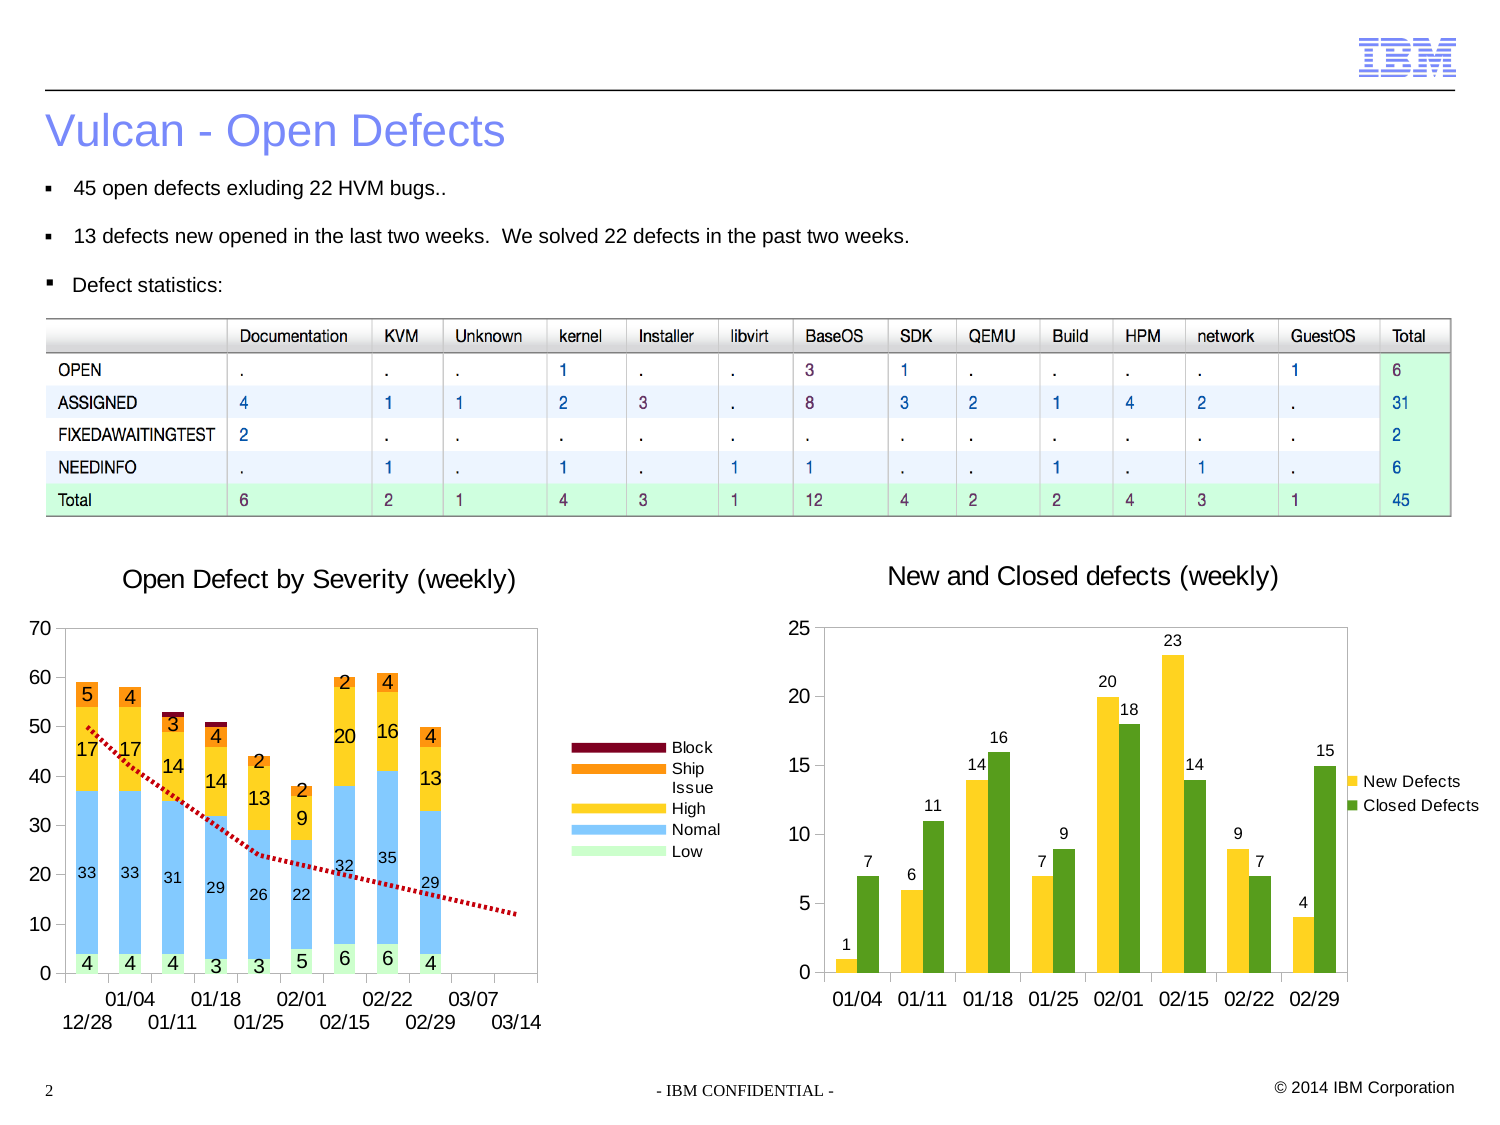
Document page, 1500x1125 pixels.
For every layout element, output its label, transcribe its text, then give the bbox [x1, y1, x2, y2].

chart [5, 548, 736, 1035]
list 45 open defects exluding 22 HVM bugs.. 13 defects new opened in the last two weeks. We solved 22 defects in the past two weeks. Defect statistics: [30, 169, 1430, 307]
chart [765, 539, 1489, 1049]
title Vulcan - Open Defects [30, 97, 1456, 203]
picture [1359, 37, 1456, 77]
picture [46, 318, 1452, 518]
